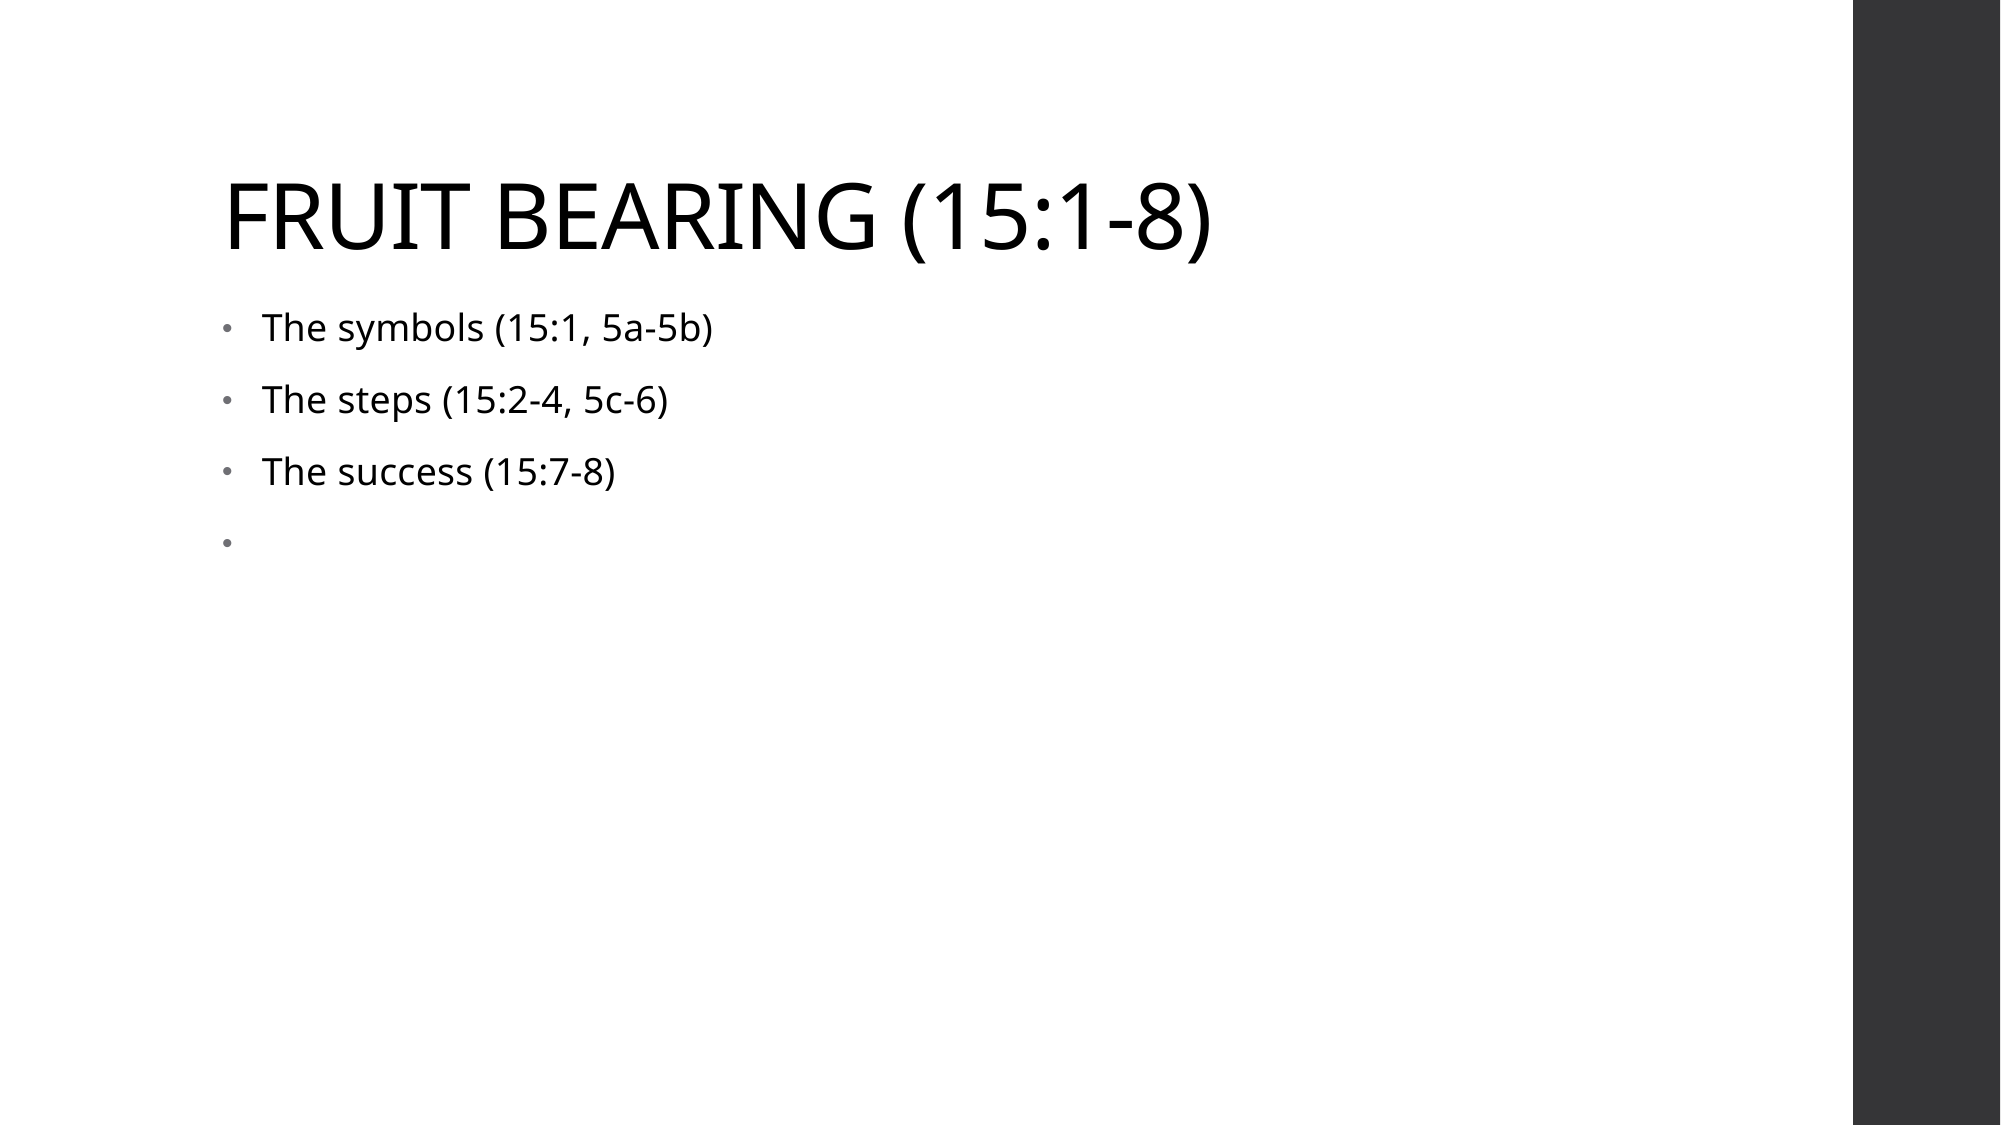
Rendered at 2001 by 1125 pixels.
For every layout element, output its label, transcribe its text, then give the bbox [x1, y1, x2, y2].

list The symbols (15:1, 5a-5b) The steps (15:2-4, 5c-6) The success (15:7-8) [206, 299, 1617, 1014]
title FRUIT BEARING (15:1-8) [206, 60, 1797, 278]
